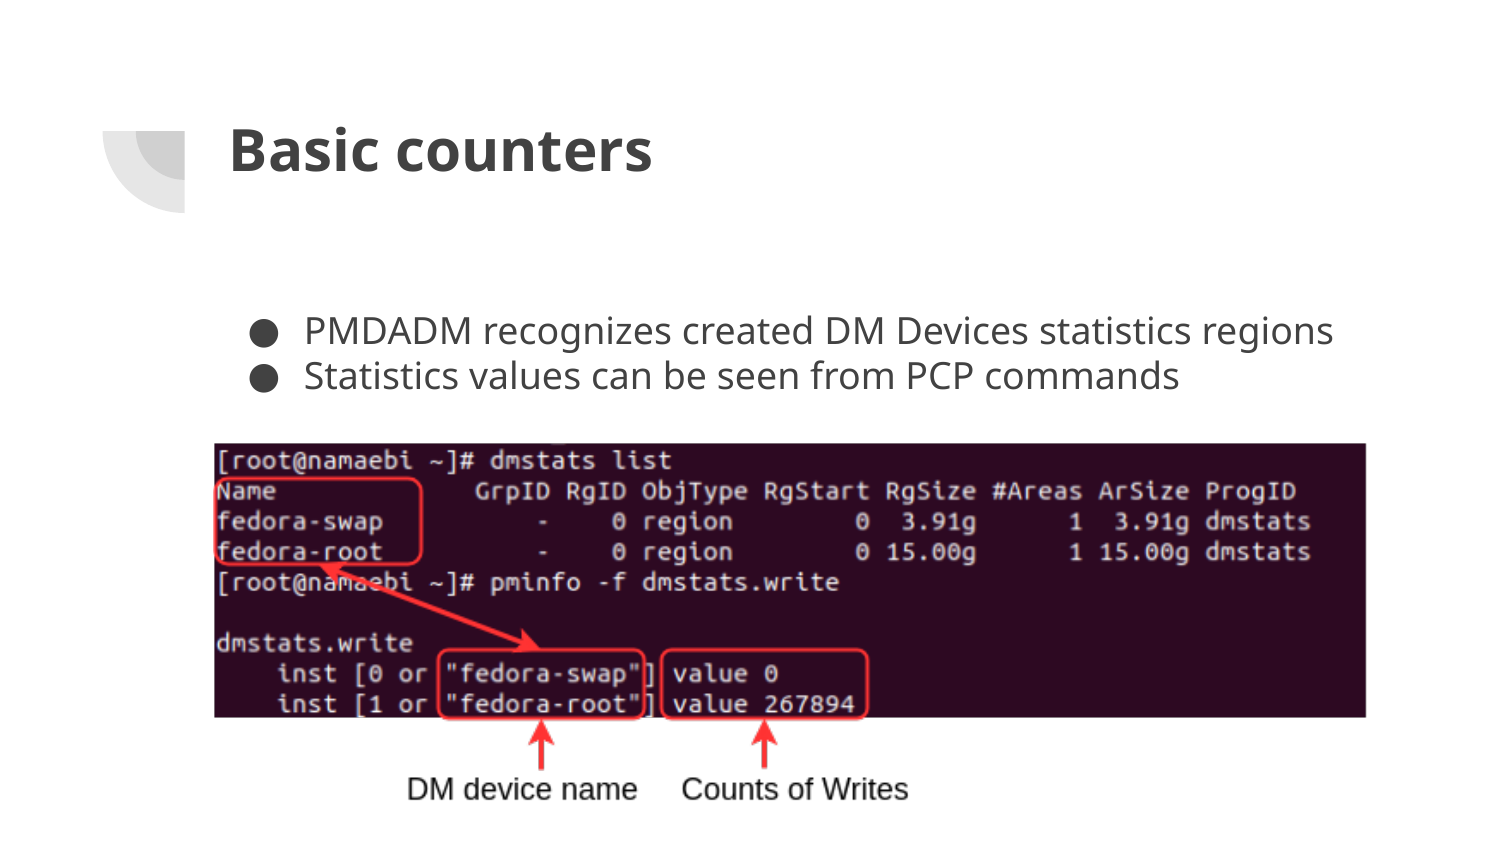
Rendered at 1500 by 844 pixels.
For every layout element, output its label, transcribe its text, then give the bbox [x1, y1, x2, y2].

title Basic counters [213, 98, 1368, 263]
list PMDADM recognizes created DM Devices statistics regions Statistics values can be seen from PCP commands [213, 292, 1368, 709]
picture [213, 709, 1368, 808]
